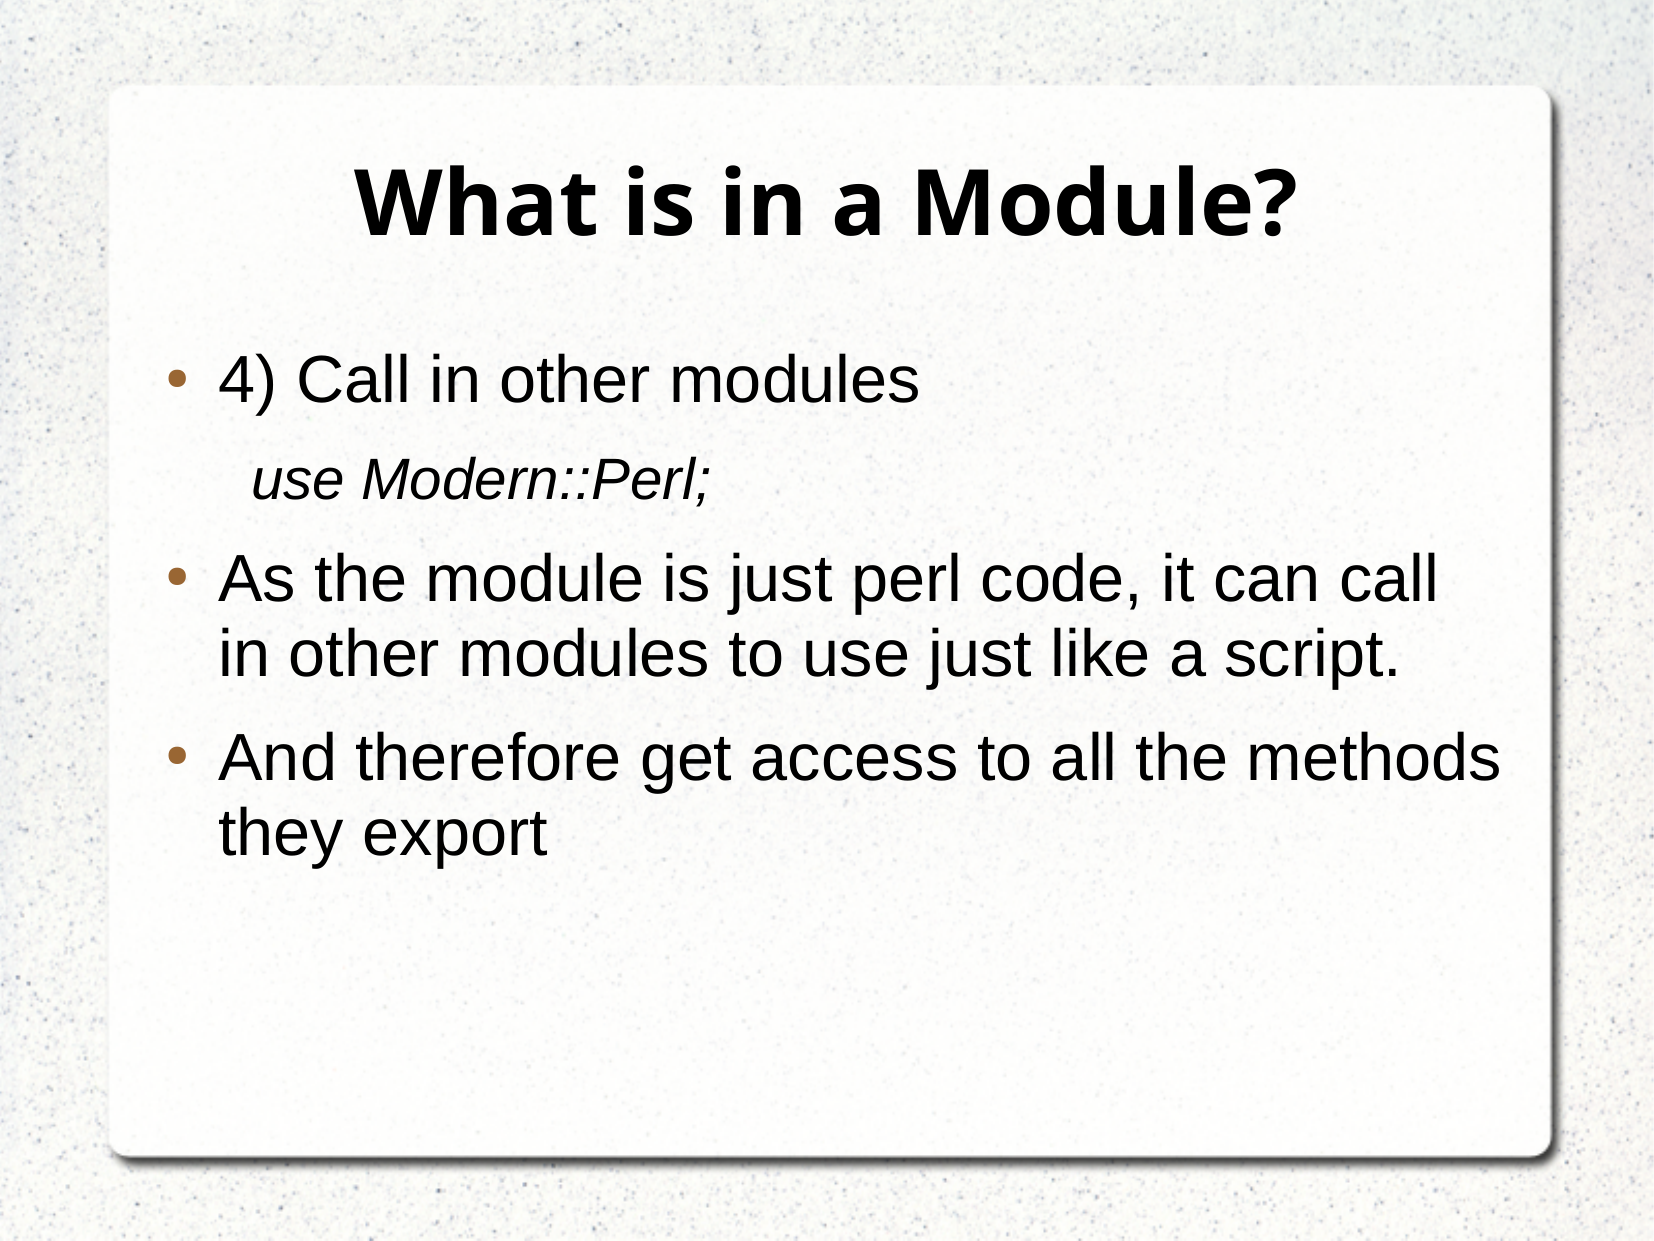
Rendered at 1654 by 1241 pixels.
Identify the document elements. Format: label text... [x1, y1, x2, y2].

list 4) Call in other modules use Modern::Perl; As the module is just perl code, it can call in other modules to use just like a script. And therefore get access to all the methods they export [147, 342, 1506, 978]
title What is in a Module? [118, 96, 1536, 304]
picture [0, 0, 1654, 1241]
